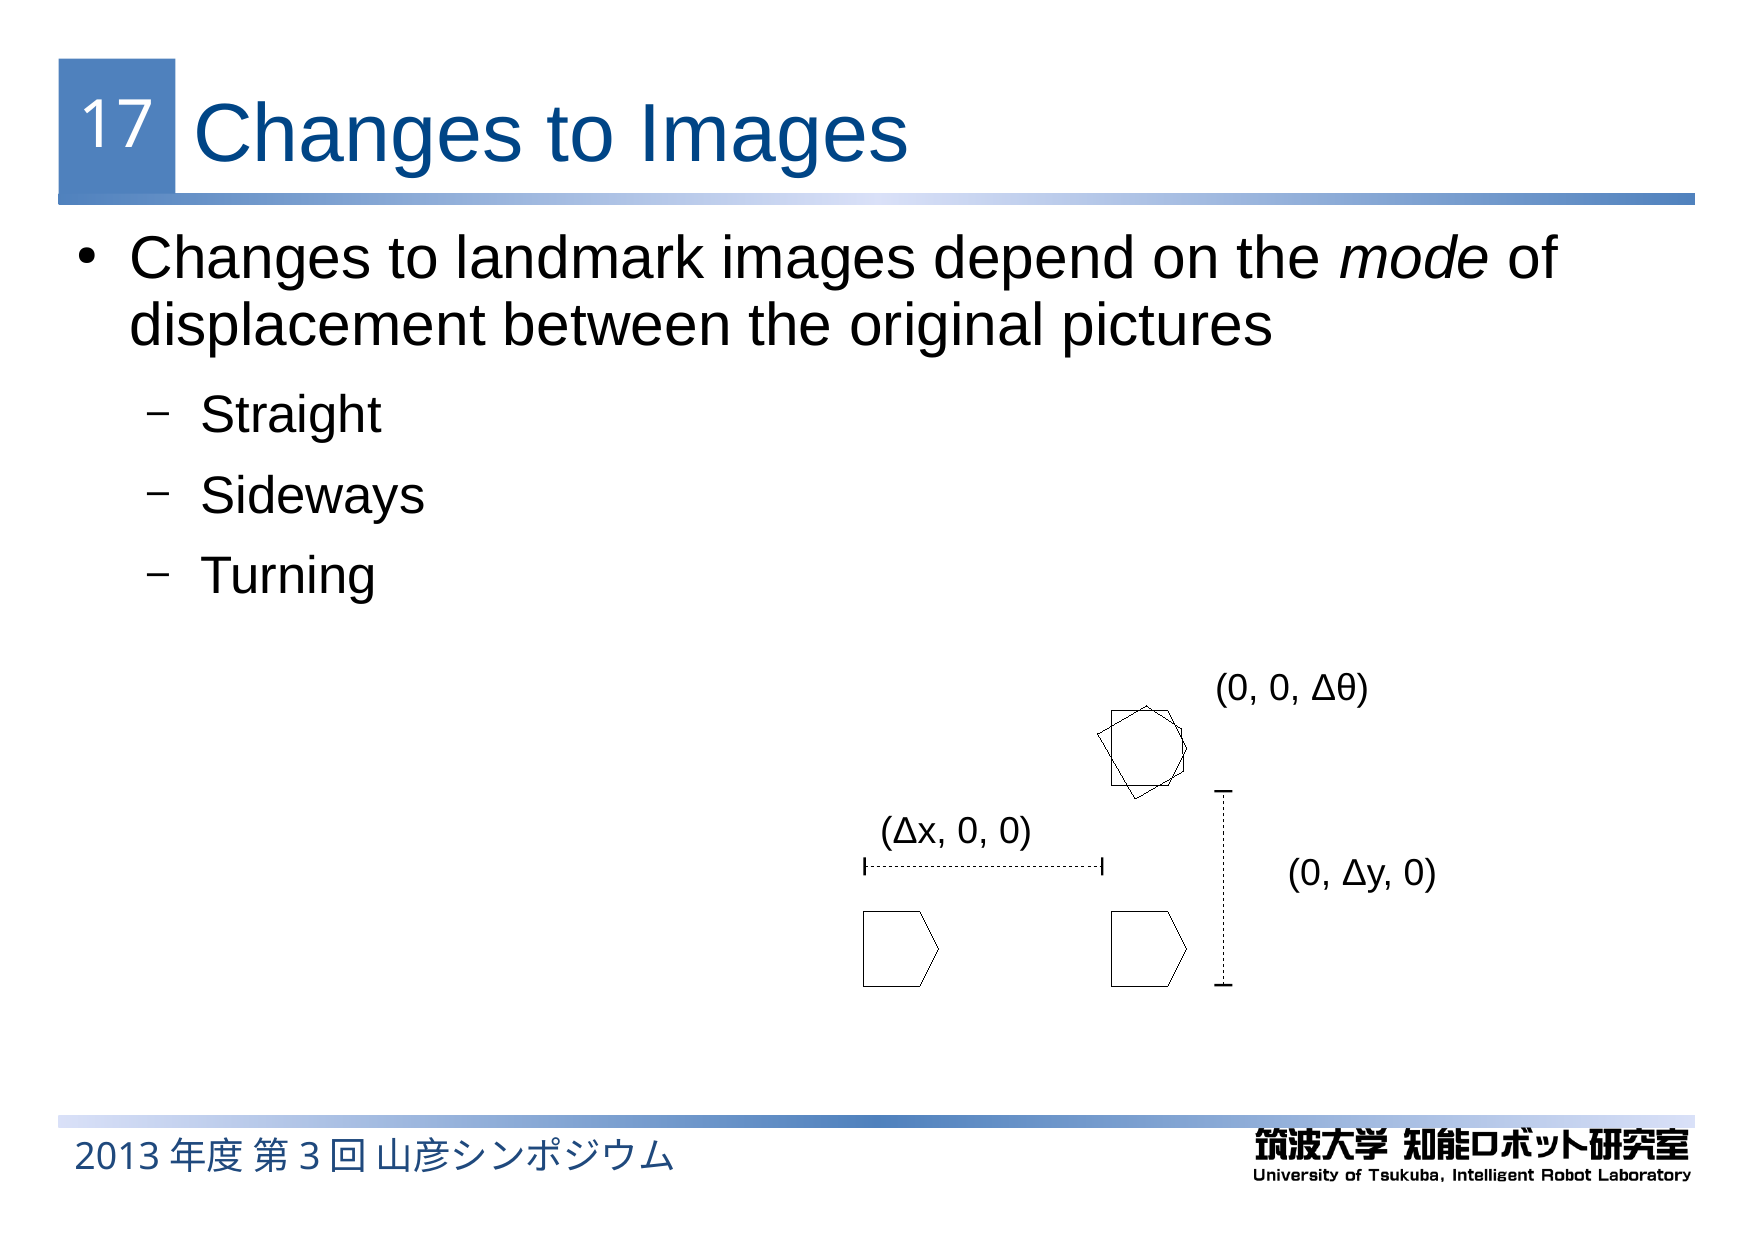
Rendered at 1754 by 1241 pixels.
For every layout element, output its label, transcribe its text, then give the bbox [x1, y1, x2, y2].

picture [1252, 1127, 1691, 1182]
text_box (0, Δy, 0) [1272, 843, 1509, 901]
list Changes to landmark images depend on the mode of displacement between the original pictures Straight Sideways Turning [58, 223, 1696, 644]
title Changes to Images [193, 61, 1651, 205]
text_box (Δx, 0, 0) [865, 802, 1101, 860]
text_box (0, 0, Δθ) [1200, 659, 1436, 717]
